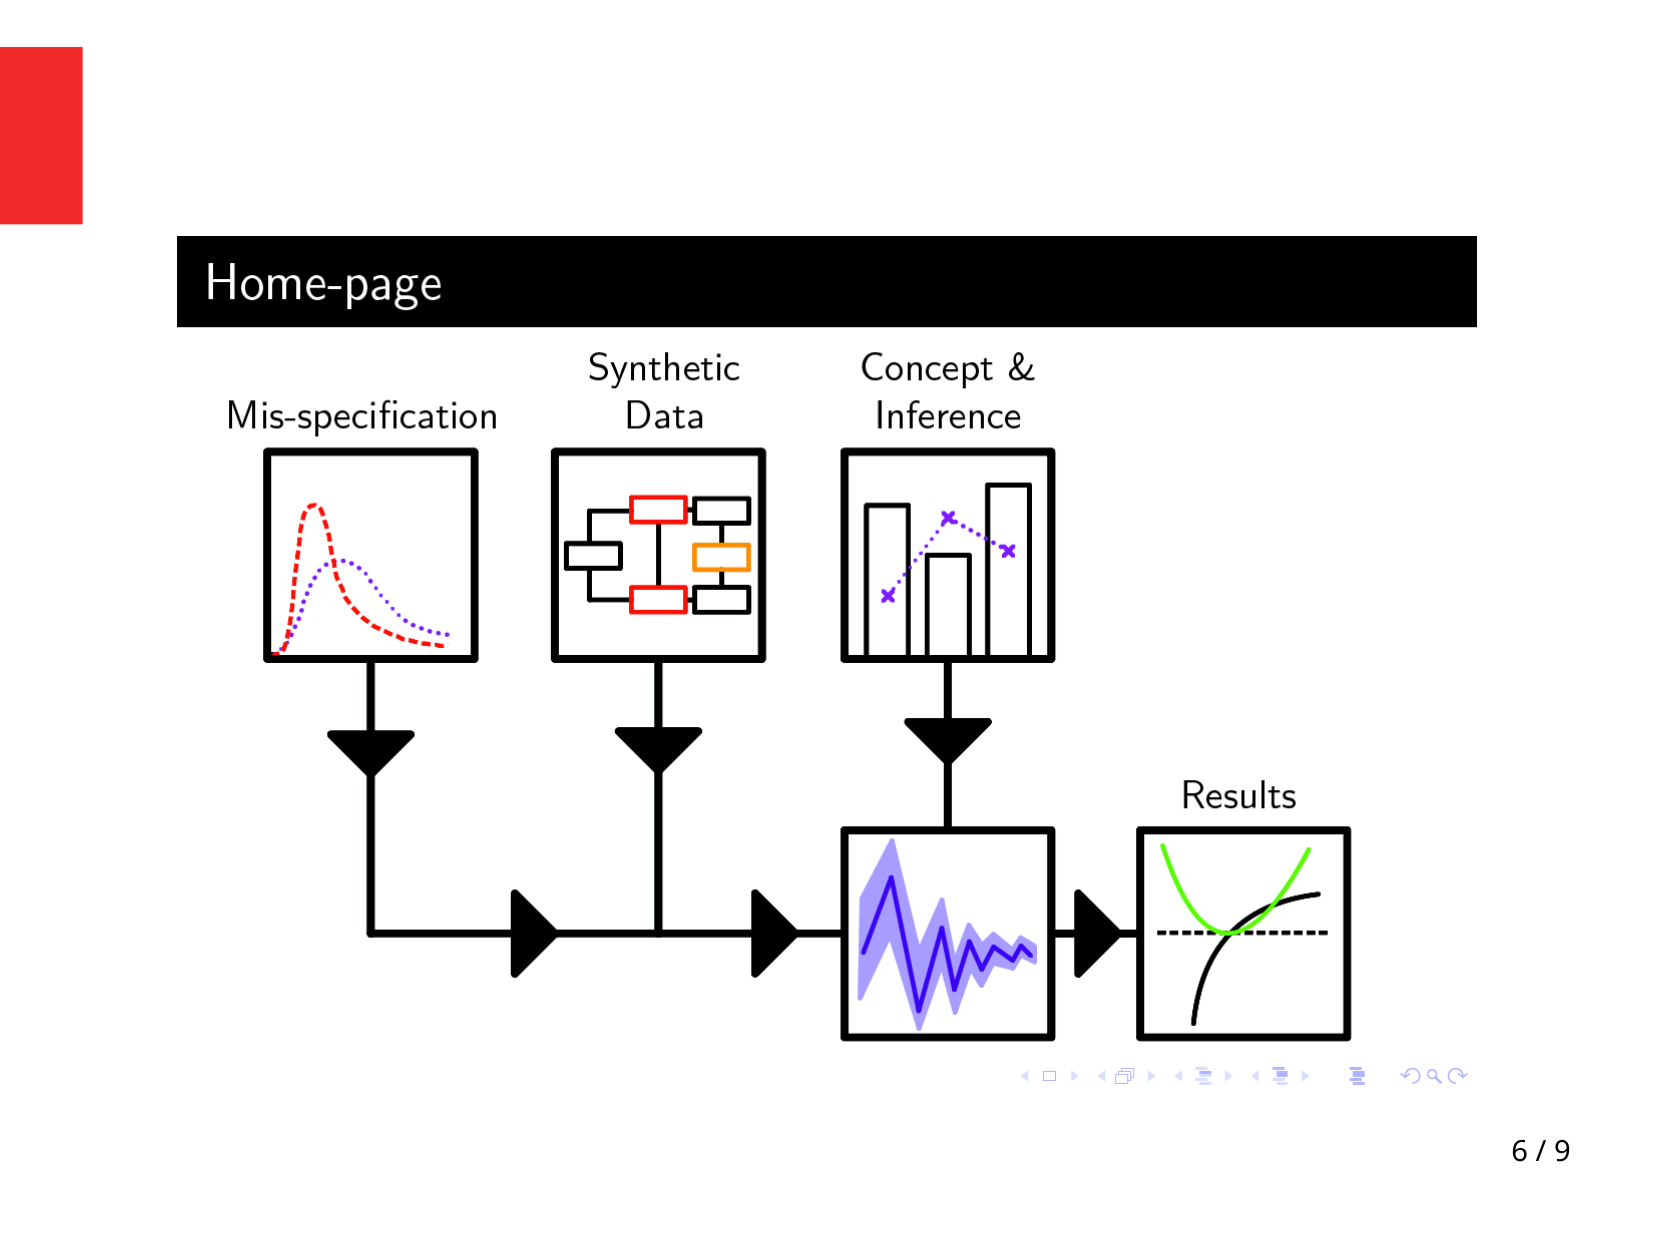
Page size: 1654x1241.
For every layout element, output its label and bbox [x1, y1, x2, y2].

picture [177, 236, 1477, 1109]
